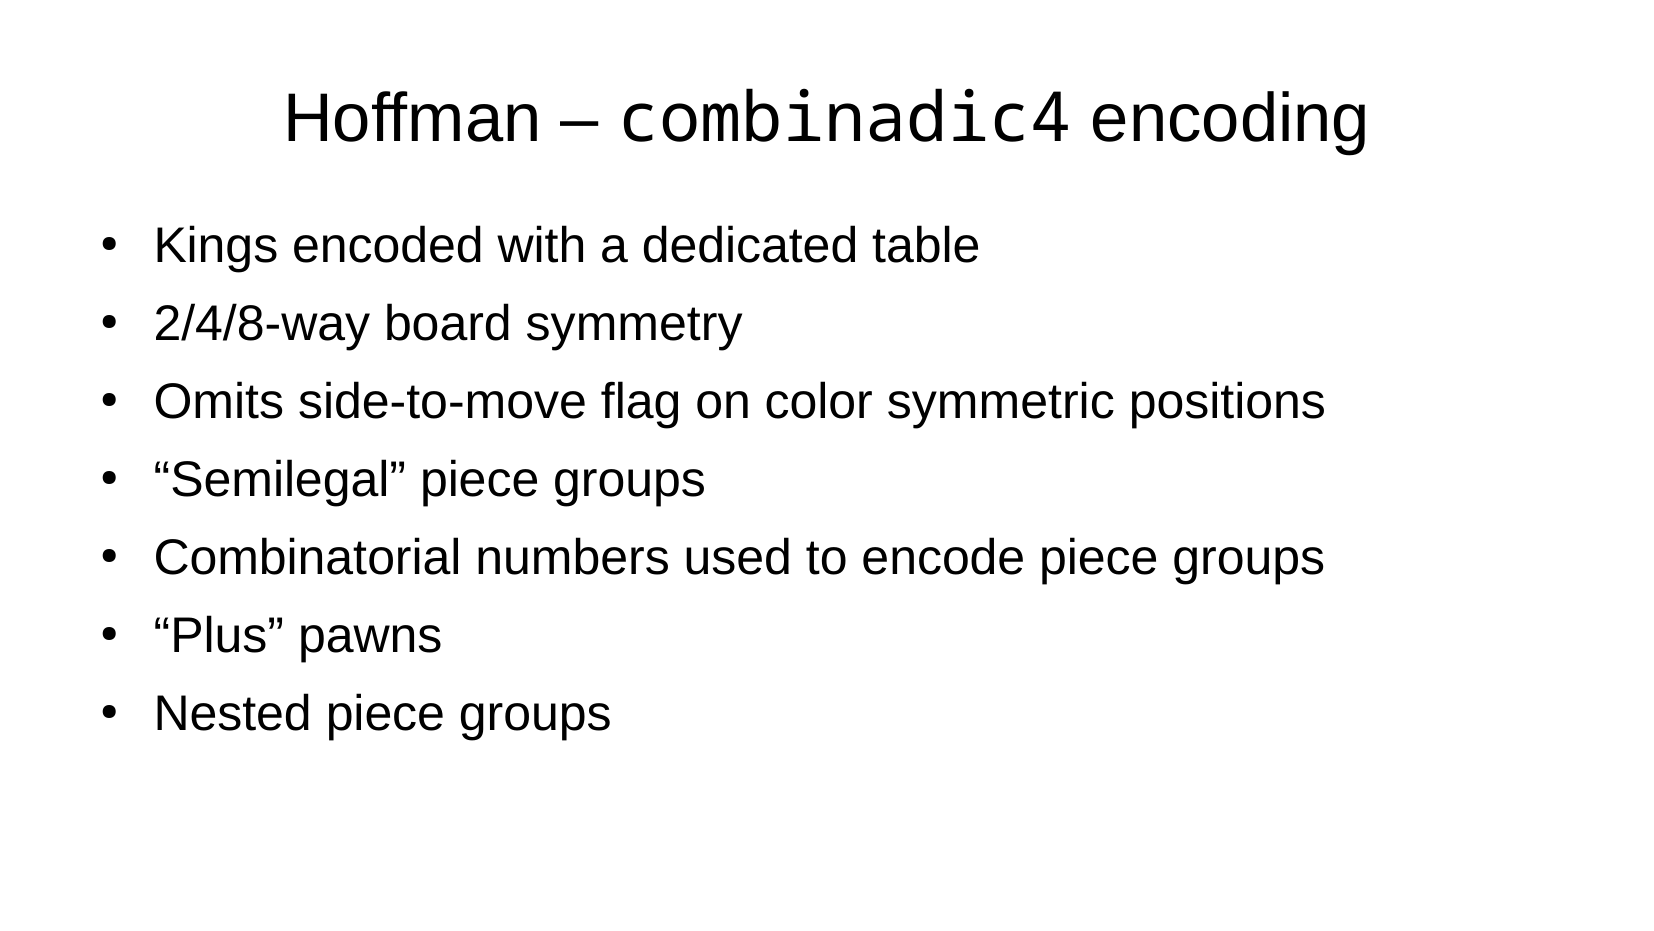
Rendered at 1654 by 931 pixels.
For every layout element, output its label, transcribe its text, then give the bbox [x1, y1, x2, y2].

list Kings encoded with a dedicated table 2/4/8-way board symmetry Omits side-to-move flag on color symmetric positions “Semilegal” piece groups Combinatorial numbers used to encode piece groups “Plus” pawns Nested piece groups [82, 217, 1571, 758]
title Hoffman – combinadic4 encoding [82, 37, 1571, 193]
